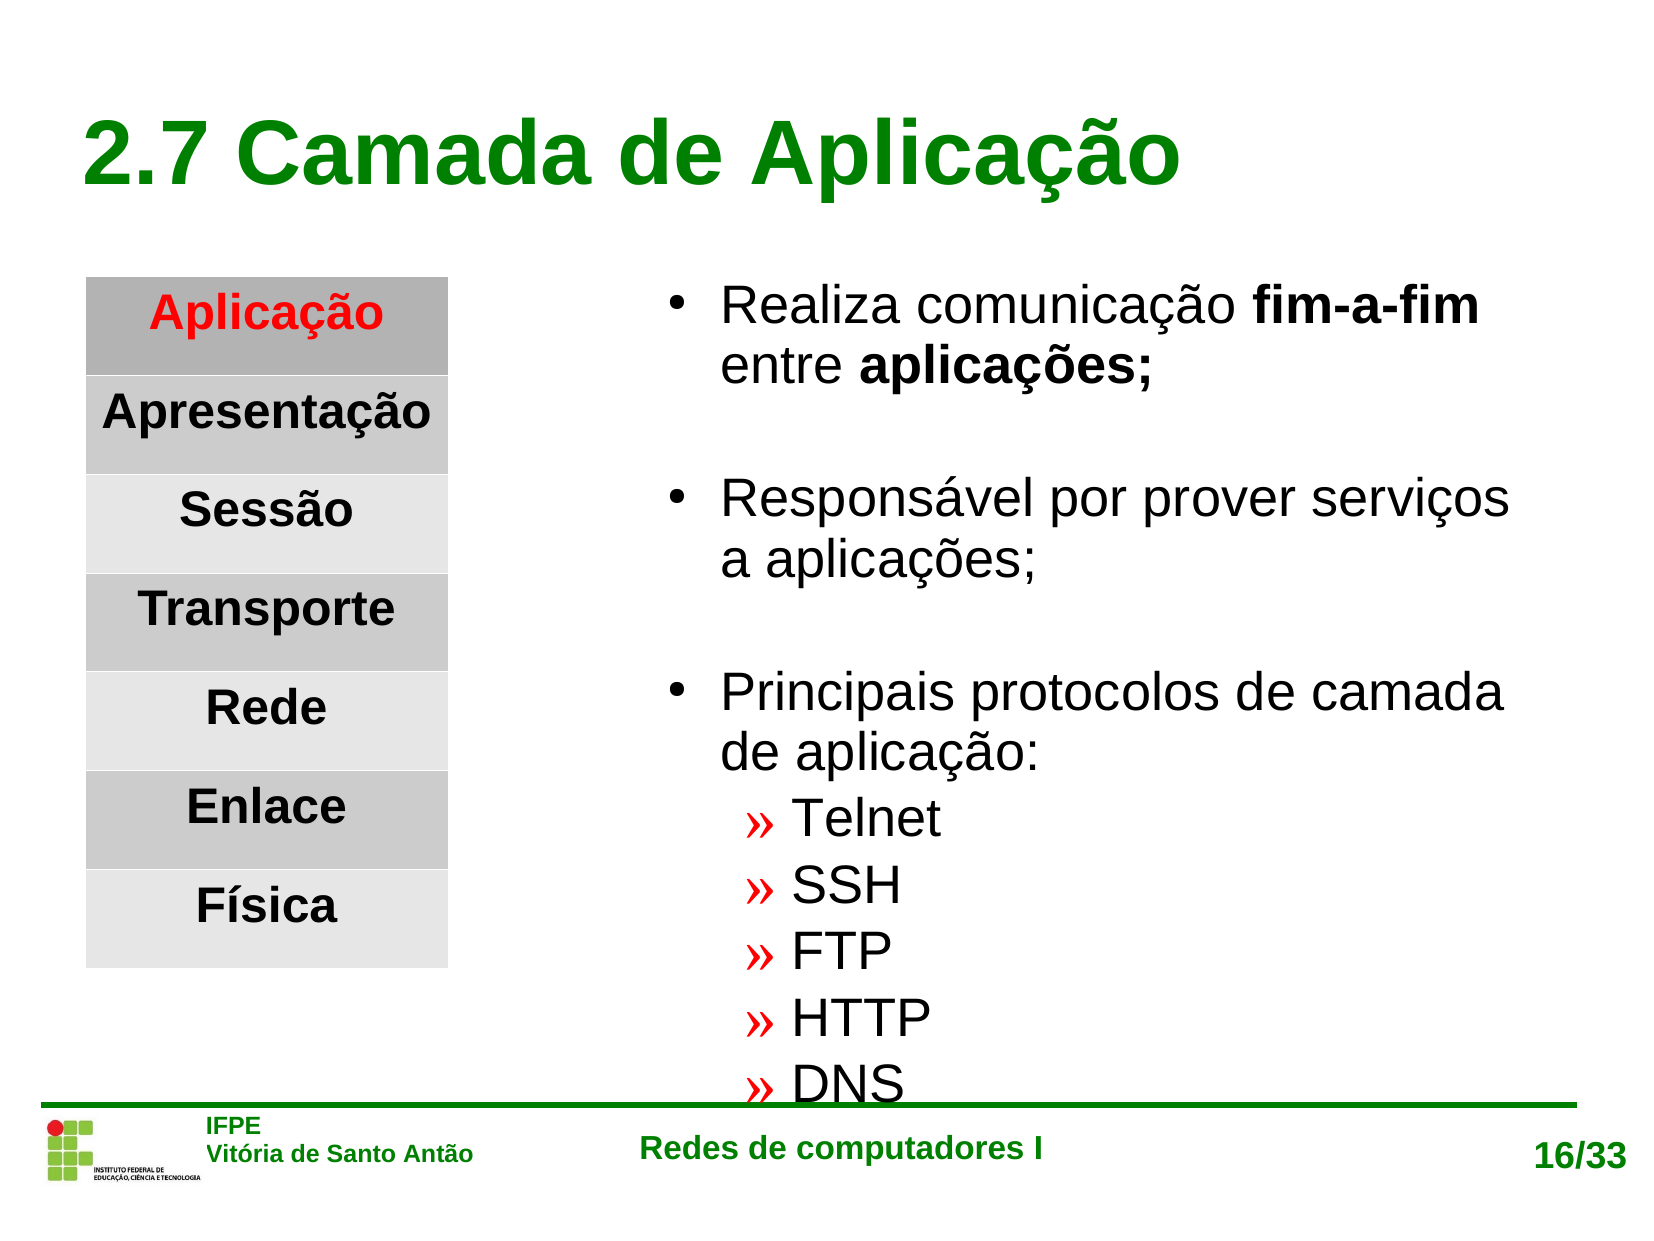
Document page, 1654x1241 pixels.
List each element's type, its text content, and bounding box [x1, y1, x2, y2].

title 2.7 Camada de Aplicação [82, 49, 1571, 257]
table_cell Transporte [86, 574, 448, 671]
table_cell Enlace [86, 771, 448, 869]
picture [39, 1111, 207, 1191]
table_cell Apresentação [86, 376, 448, 474]
table_cell Rede [86, 672, 448, 770]
table_cell Sessão [86, 475, 448, 573]
table_header Aplicação [86, 277, 448, 375]
table_cell Física [86, 870, 448, 968]
list Realiza comunicação fim-a-fim entre aplicações; Responsável por prover serviços a aplicações; Principais protocolos de camada de aplicação: Telnet SSH FTP HTTP DNS [649, 274, 1553, 1212]
